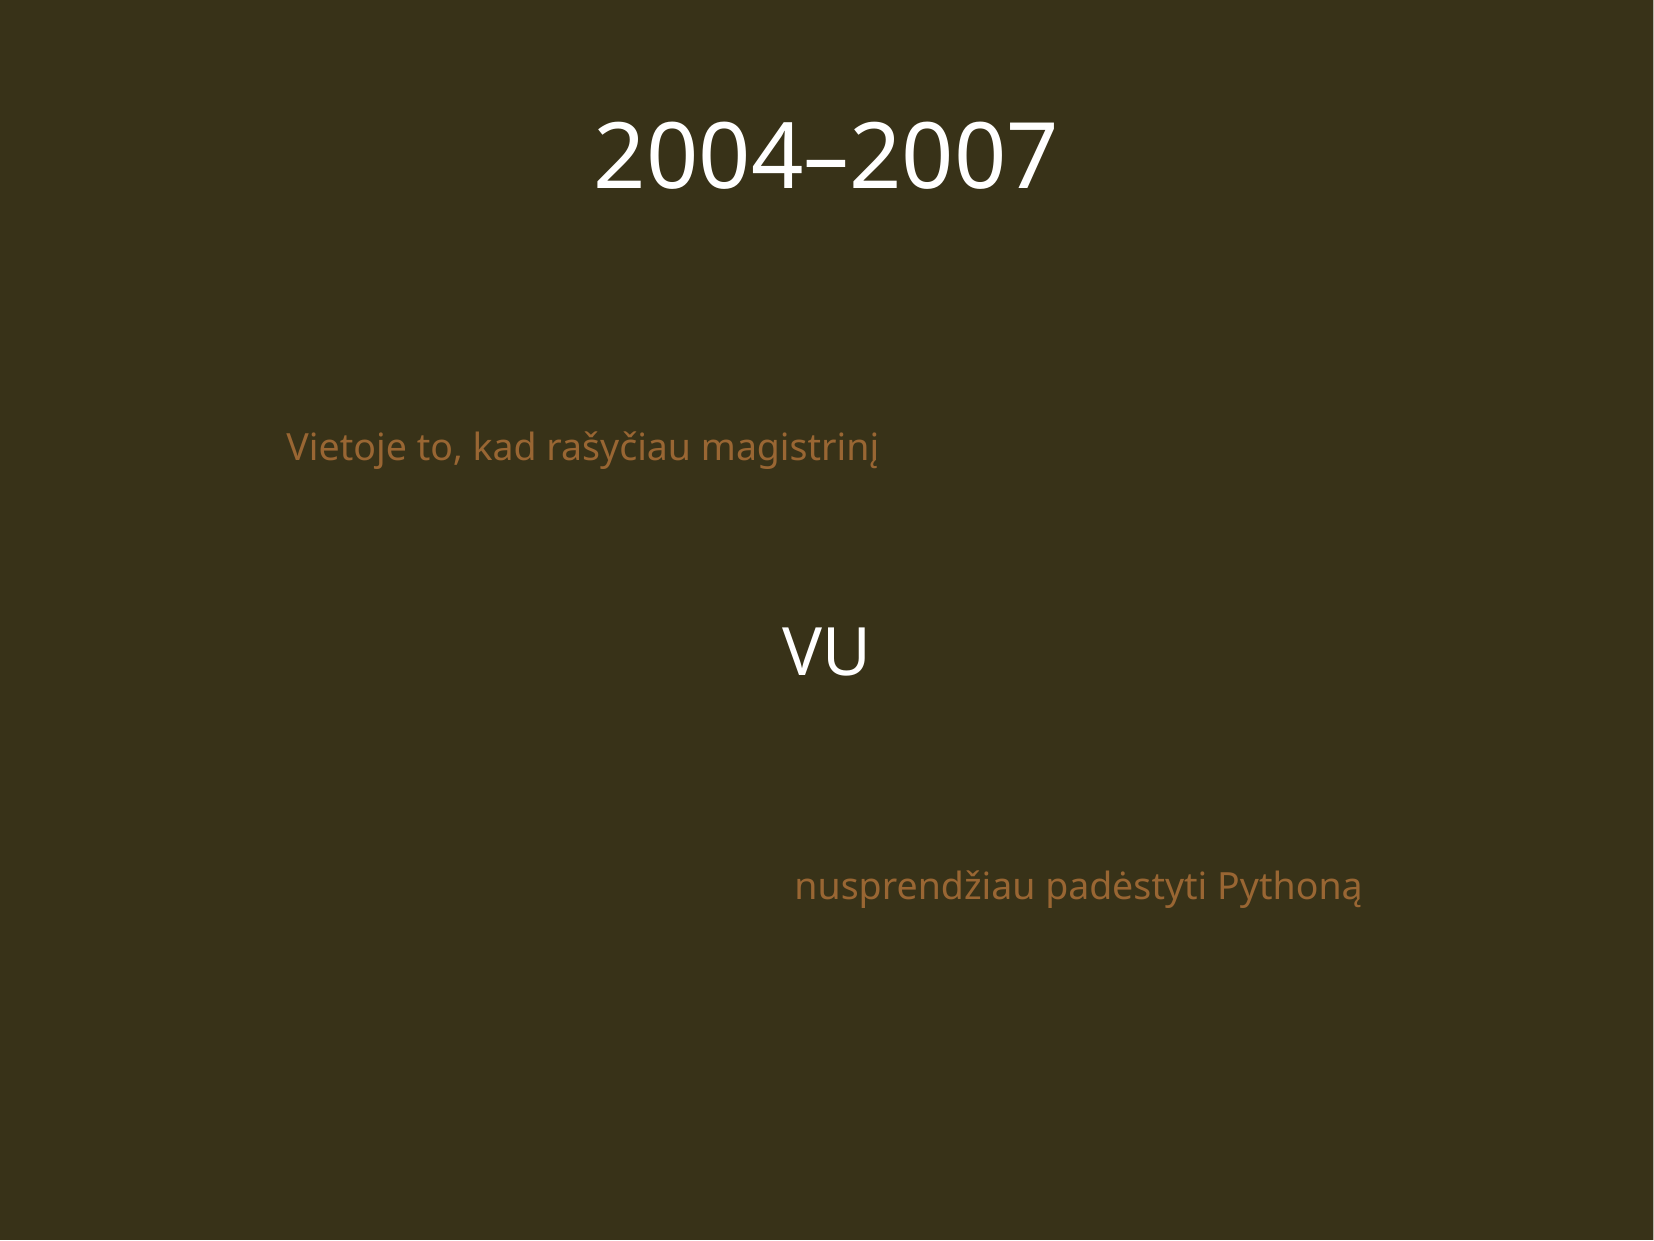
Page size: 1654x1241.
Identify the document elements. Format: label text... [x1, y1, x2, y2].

subtitle VU [82, 290, 1571, 1010]
title 2004–2007 [82, 49, 1571, 257]
text_box nusprendžiau padėstyti Pythoną [779, 852, 1357, 910]
text_box Vietoje to, kad rašyčiau magistrinį [271, 413, 873, 471]
